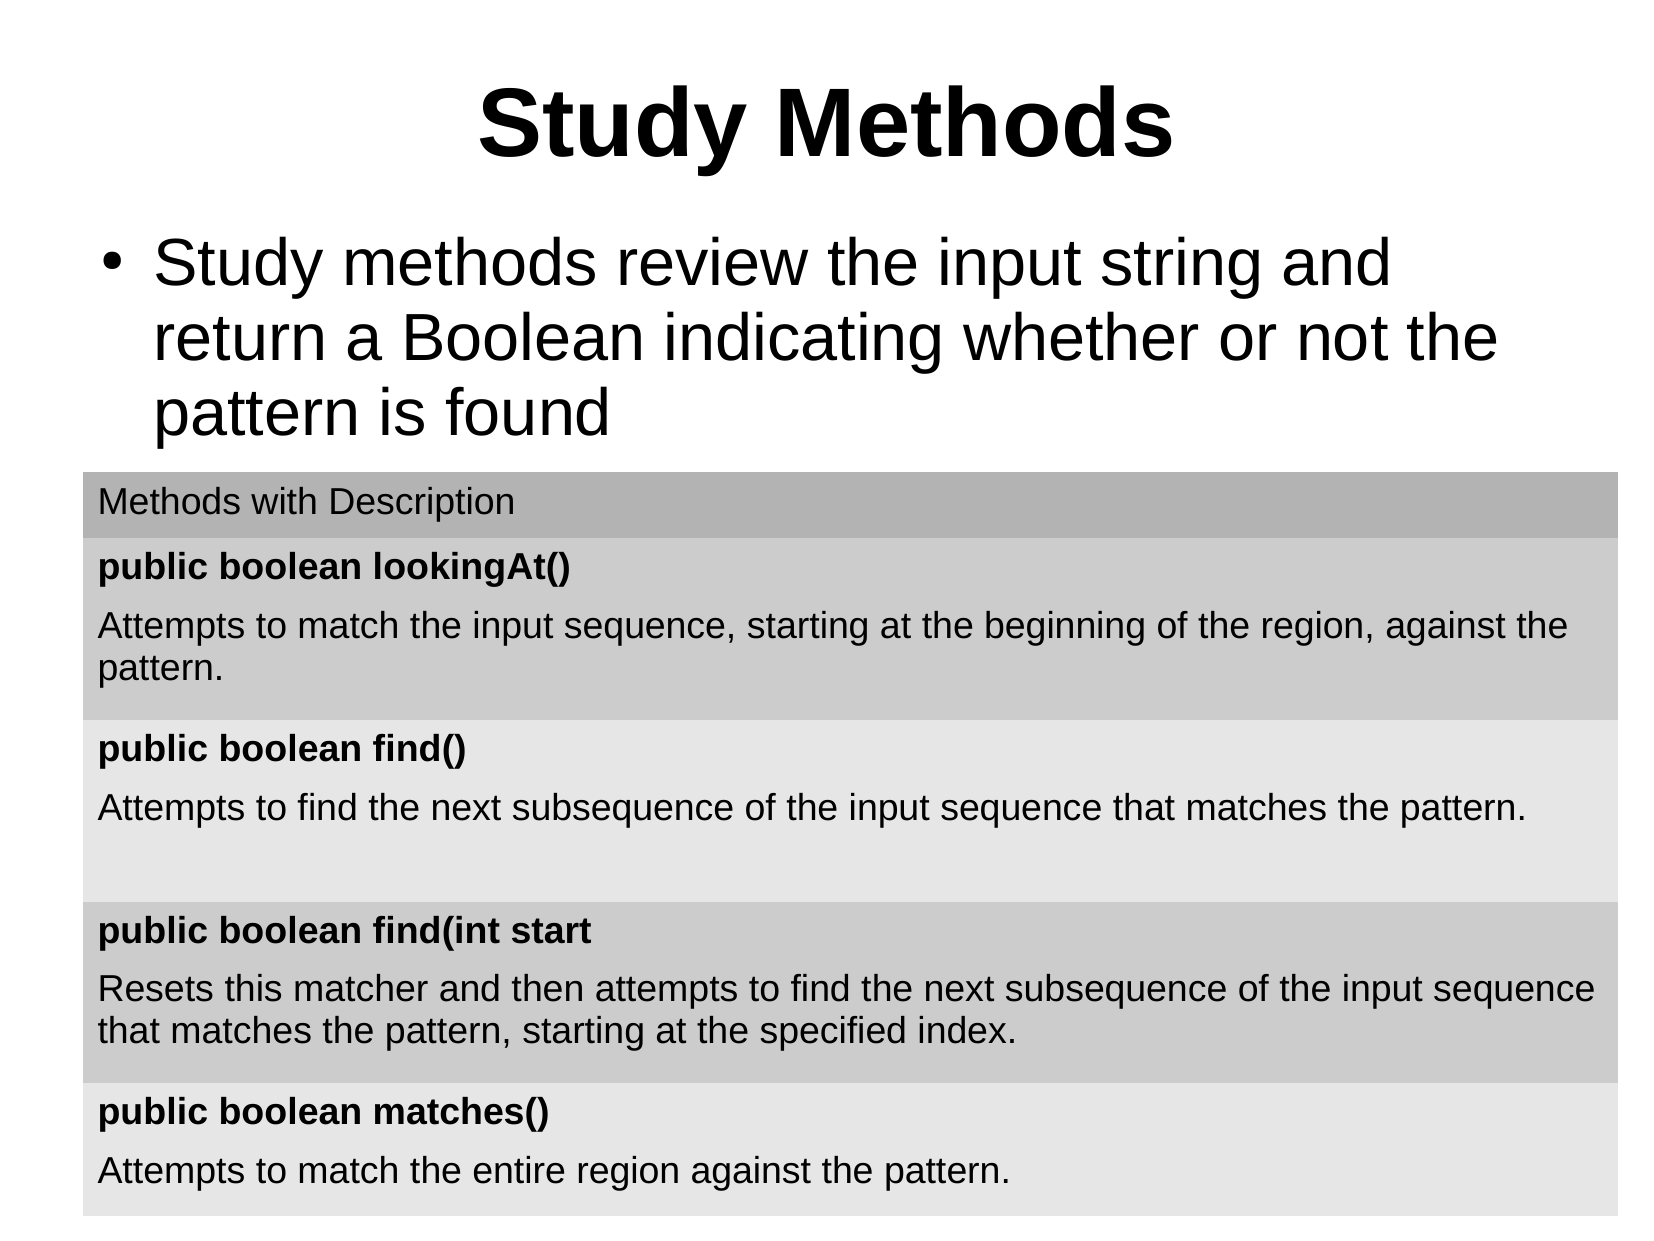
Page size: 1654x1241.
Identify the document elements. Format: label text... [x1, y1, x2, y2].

table_cell public boolean find() Attempts to find the next subsequence of the input sequence that matches the pattern. [83, 720, 1618, 902]
table_header Methods with Description [83, 472, 1618, 538]
list Study methods review the input string and return a Boolean indicating whether or not the pattern is found [82, 225, 1512, 520]
table_cell public boolean matches() Attempts to match the entire region against the pattern. [83, 1083, 1618, 1216]
title Study Methods [82, 49, 1571, 196]
table_cell public boolean find(int start Resets this matcher and then attempts to find the next subsequence of the input sequence that matches the pattern, starting at the specified index. [83, 902, 1618, 1083]
table_cell public boolean lookingAt() Attempts to match the input sequence, starting at the beginning of the region, against the pattern. [83, 538, 1618, 720]
